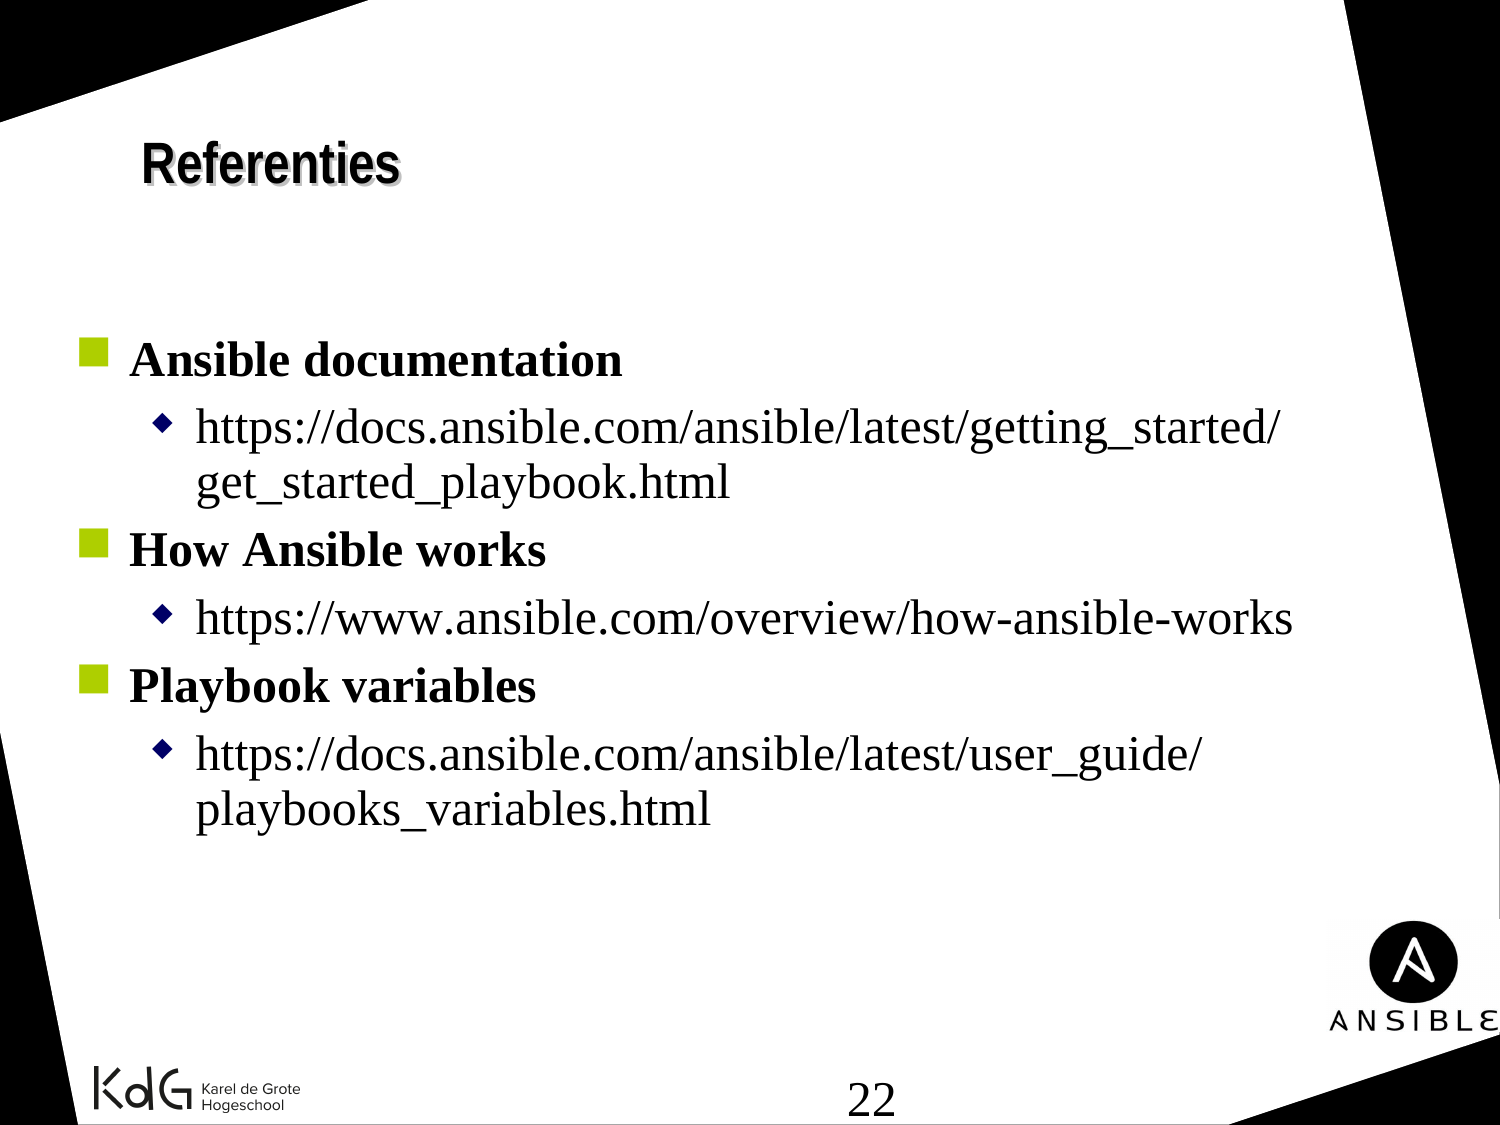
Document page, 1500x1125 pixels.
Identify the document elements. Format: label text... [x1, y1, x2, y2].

list Ansible documentation https://docs.ansible.com/ansible/latest/getting_started/get_started_playbook.html How Ansible works https://www.ansible.com/overview/how-ansible-works Playbook variables https://docs.ansible.com/ansible/latest/user_guide/playbooks_variables.html [75, 263, 1425, 1006]
picture [94, 1066, 300, 1113]
picture [1326, 919, 1500, 1032]
title Referenties [141, 72, 1447, 253]
